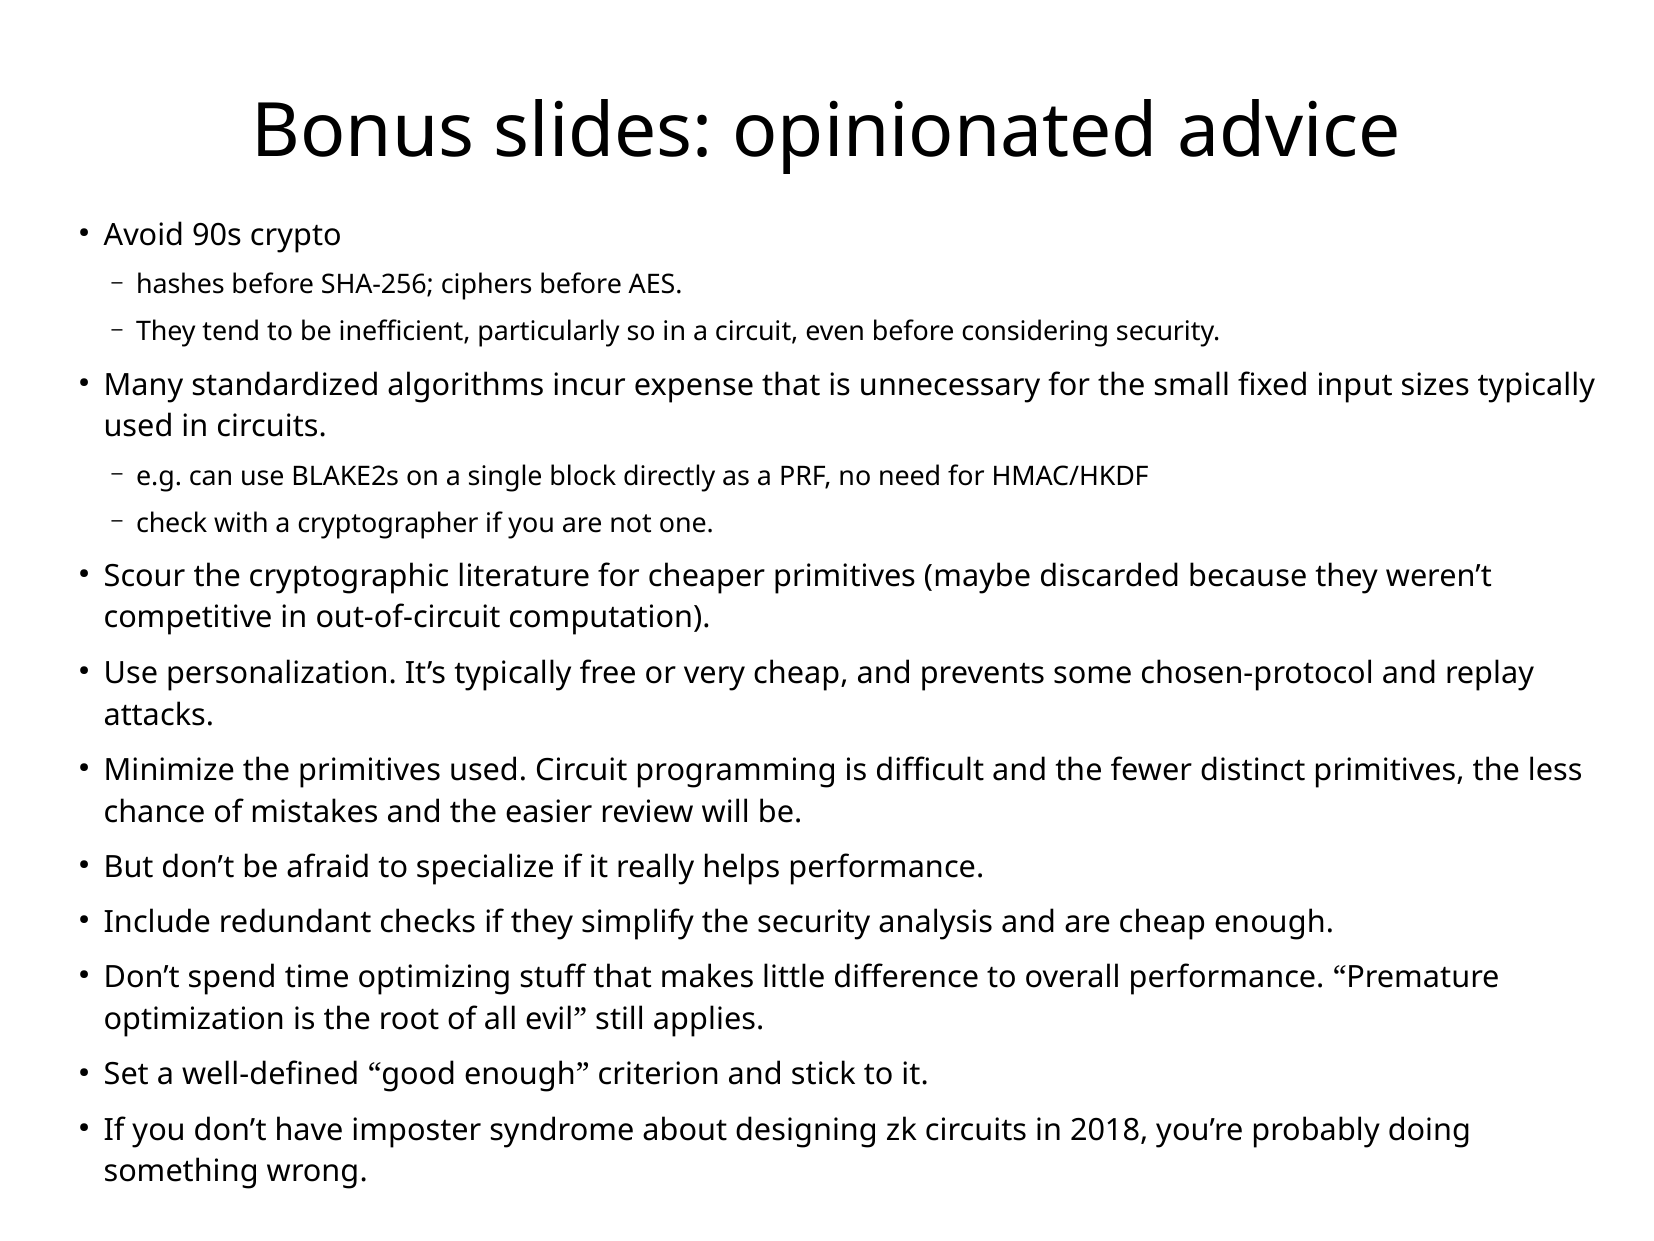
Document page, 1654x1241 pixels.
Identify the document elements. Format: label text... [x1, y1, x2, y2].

list Avoid 90s crypto hashes before SHA-256; ciphers before AES. They tend to be inefficient, particularly so in a circuit, even before considering security. Many standardized algorithms incur expense that is unnecessary for the small fixed input sizes typically used in circuits. e.g. can use BLAKE2s on a single block directly as a PRF, no need for HMAC/HKDF check with a cryptographer if you are not one. Scour the cryptographic literature for cheaper primitives (maybe discarded because they weren’t competitive in out-of-circuit computation). Use personalization. It’s typically free or very cheap, and prevents some chosen-protocol and replay attacks. Minimize the primitives used. Circuit programming is difficult and the fewer distinct primitives, the less chance of mistakes and the easier review will be. But don’t be afraid to specialize if it really helps performance. Include redundant checks if they simplify the security analysis and are cheap enough. Don’t spend time optimizing stuff that makes little difference to overall performance. “Premature optimization is the root of all evil” still applies. Set a well-defined “good enough” criterion and stick to it. If you don’t have imposter syndrome about designing zk circuits in 2018, you’re probably doing something wrong. [70, 212, 1607, 1193]
title Bonus slides: opinionated advice [82, 23, 1571, 212]
